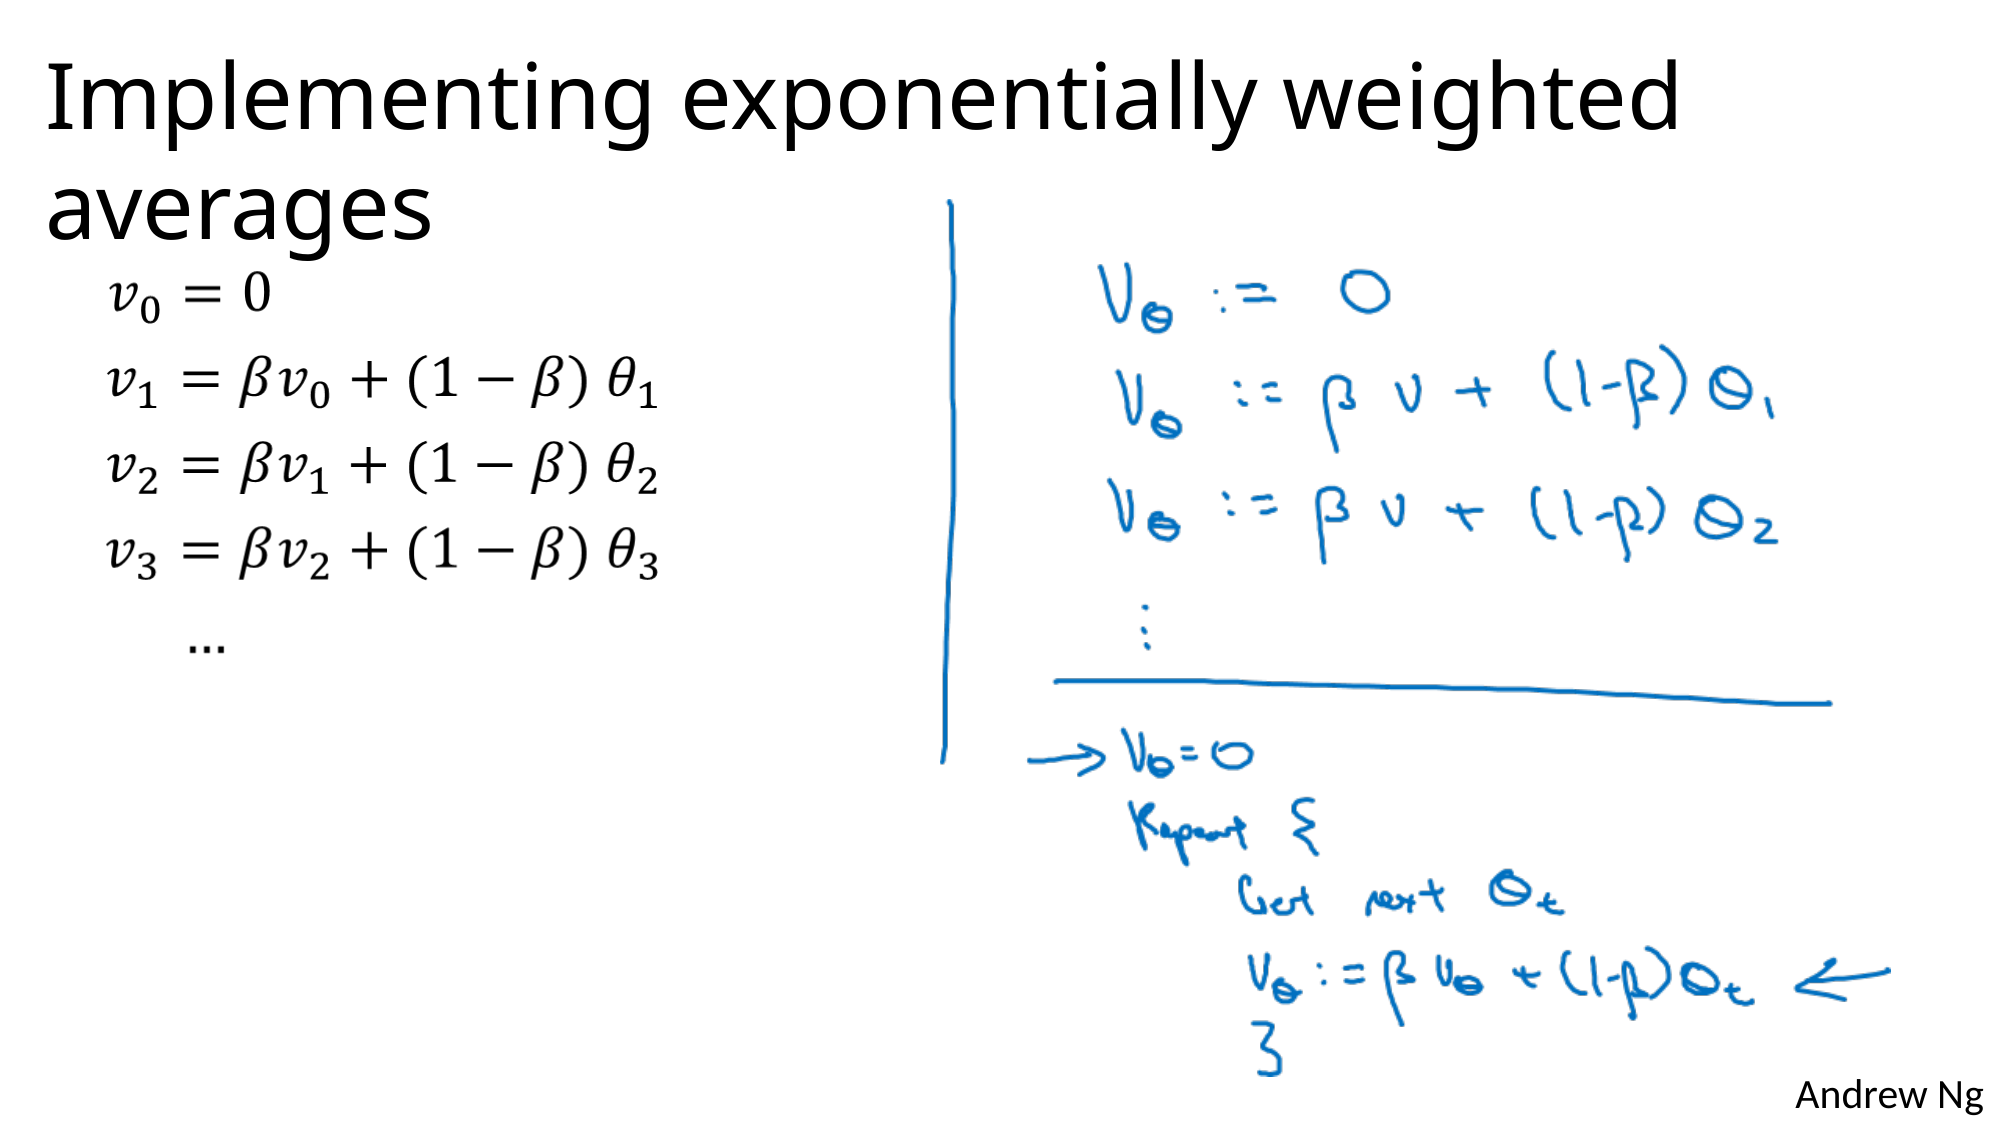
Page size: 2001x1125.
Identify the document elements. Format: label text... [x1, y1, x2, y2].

title Implementing exponentially weighted averages [30, 29, 2000, 248]
picture [940, 199, 1891, 1077]
text_box [68, 247, 699, 677]
